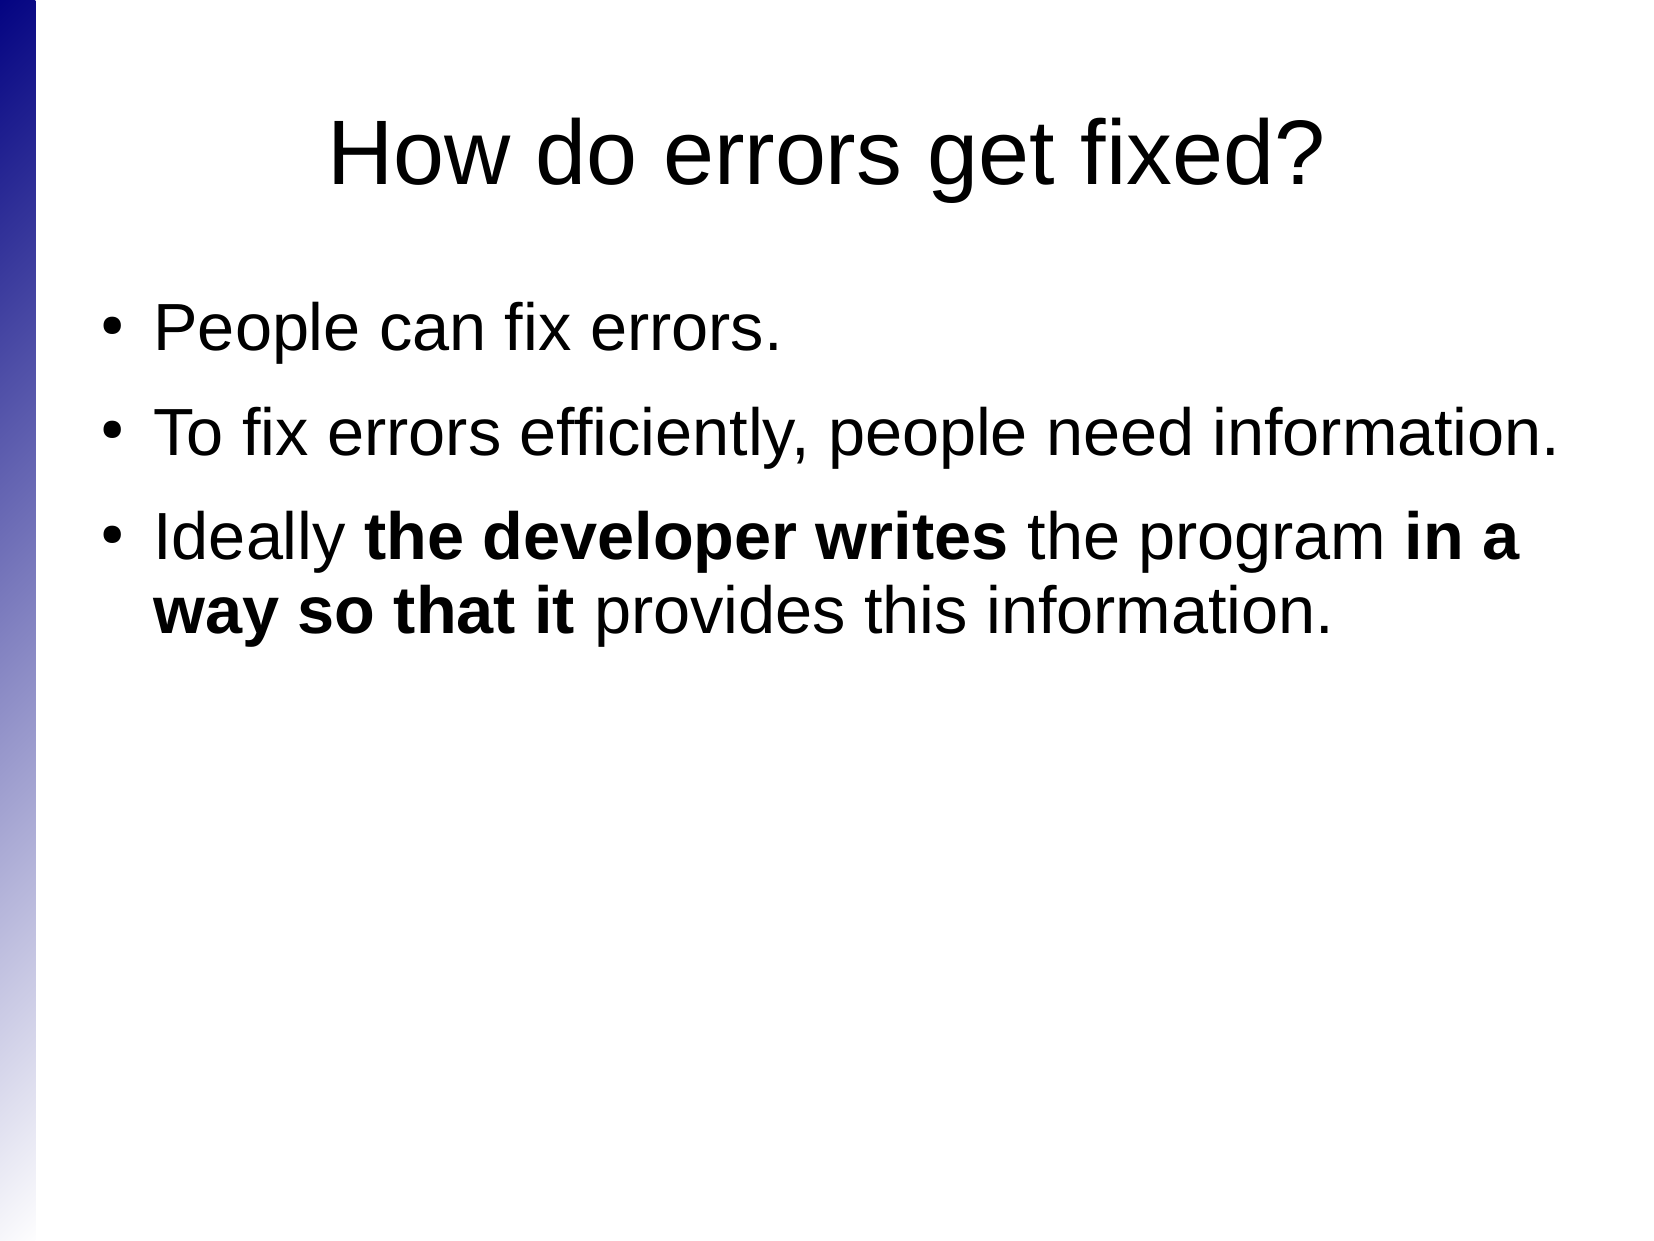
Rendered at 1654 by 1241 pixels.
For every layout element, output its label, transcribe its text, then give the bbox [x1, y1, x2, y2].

list People can fix errors. To fix errors efficiently, people need information. Ideally the developer writes the program in a way so that it provides this information. [82, 290, 1571, 1109]
title How do errors get fixed? [82, 49, 1571, 257]
